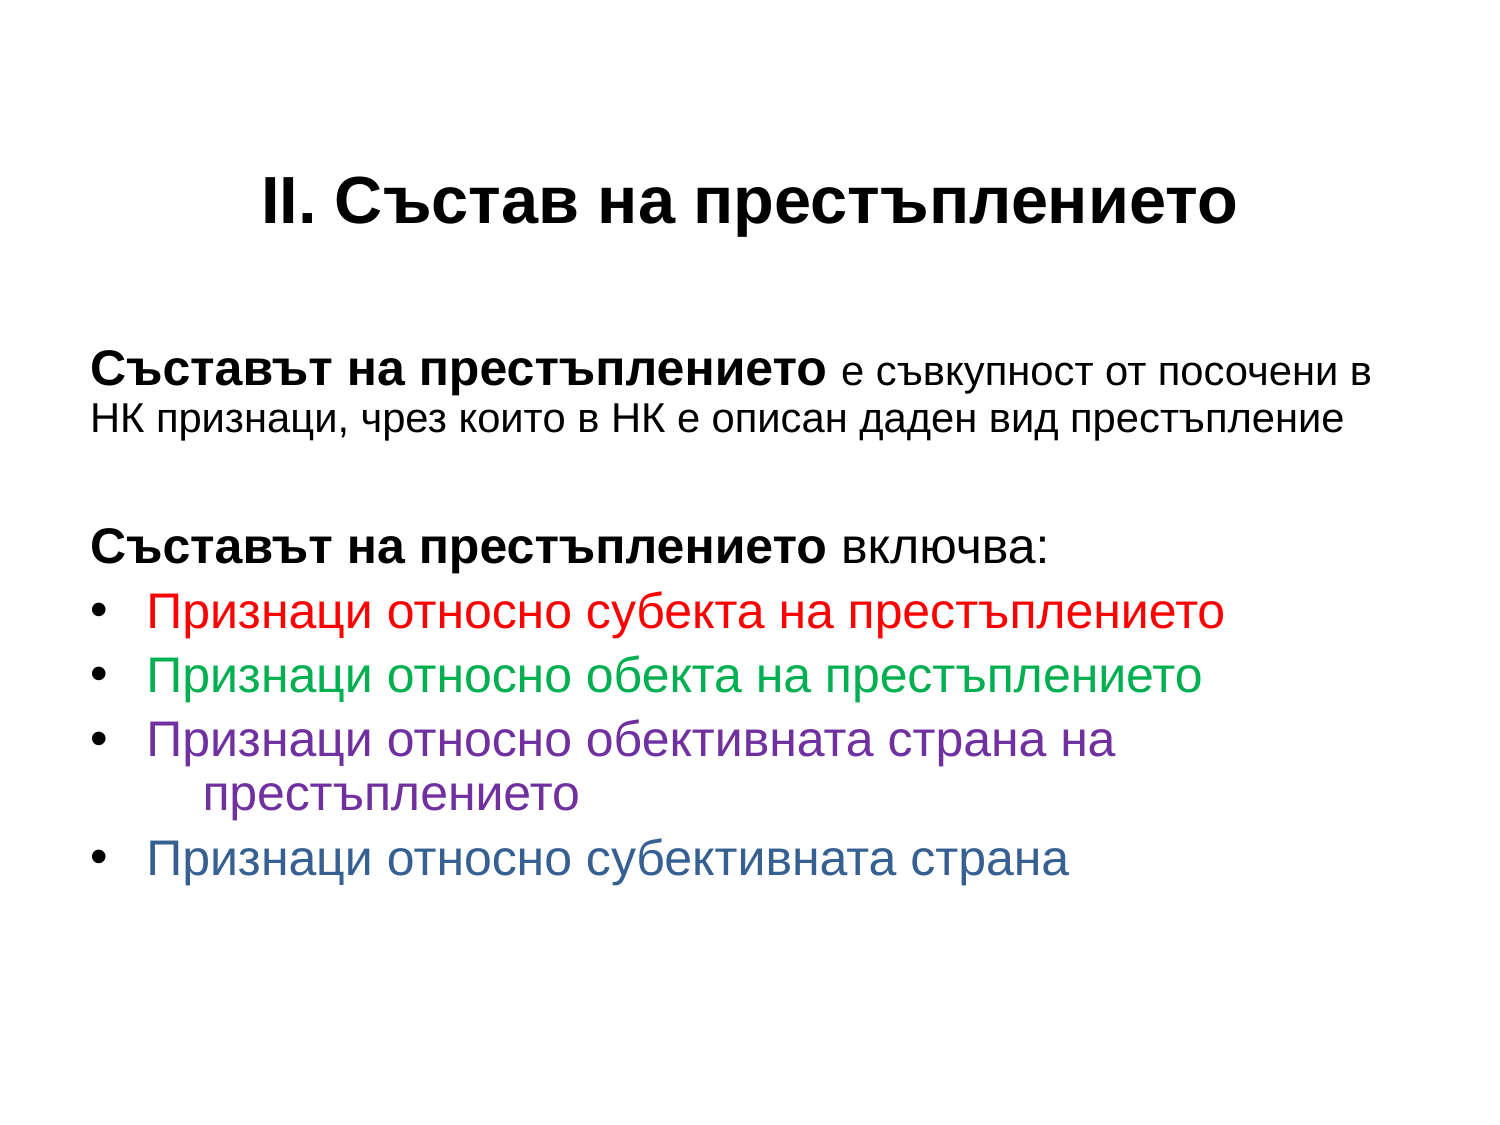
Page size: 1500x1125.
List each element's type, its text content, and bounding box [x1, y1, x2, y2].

list Съставът на престъплението е съвкупност от посочени в НК признаци, чрез които в НК е описан даден вид престъпление Съставът на престъплението включва: Признаци относно субекта на престъплението Признаци относно обекта на престъплението Признаци относно обективната страна на престъплението Признаци относно субективната страна [75, 262, 1426, 1005]
title II. Състав на престъплението [75, 45, 1426, 233]
